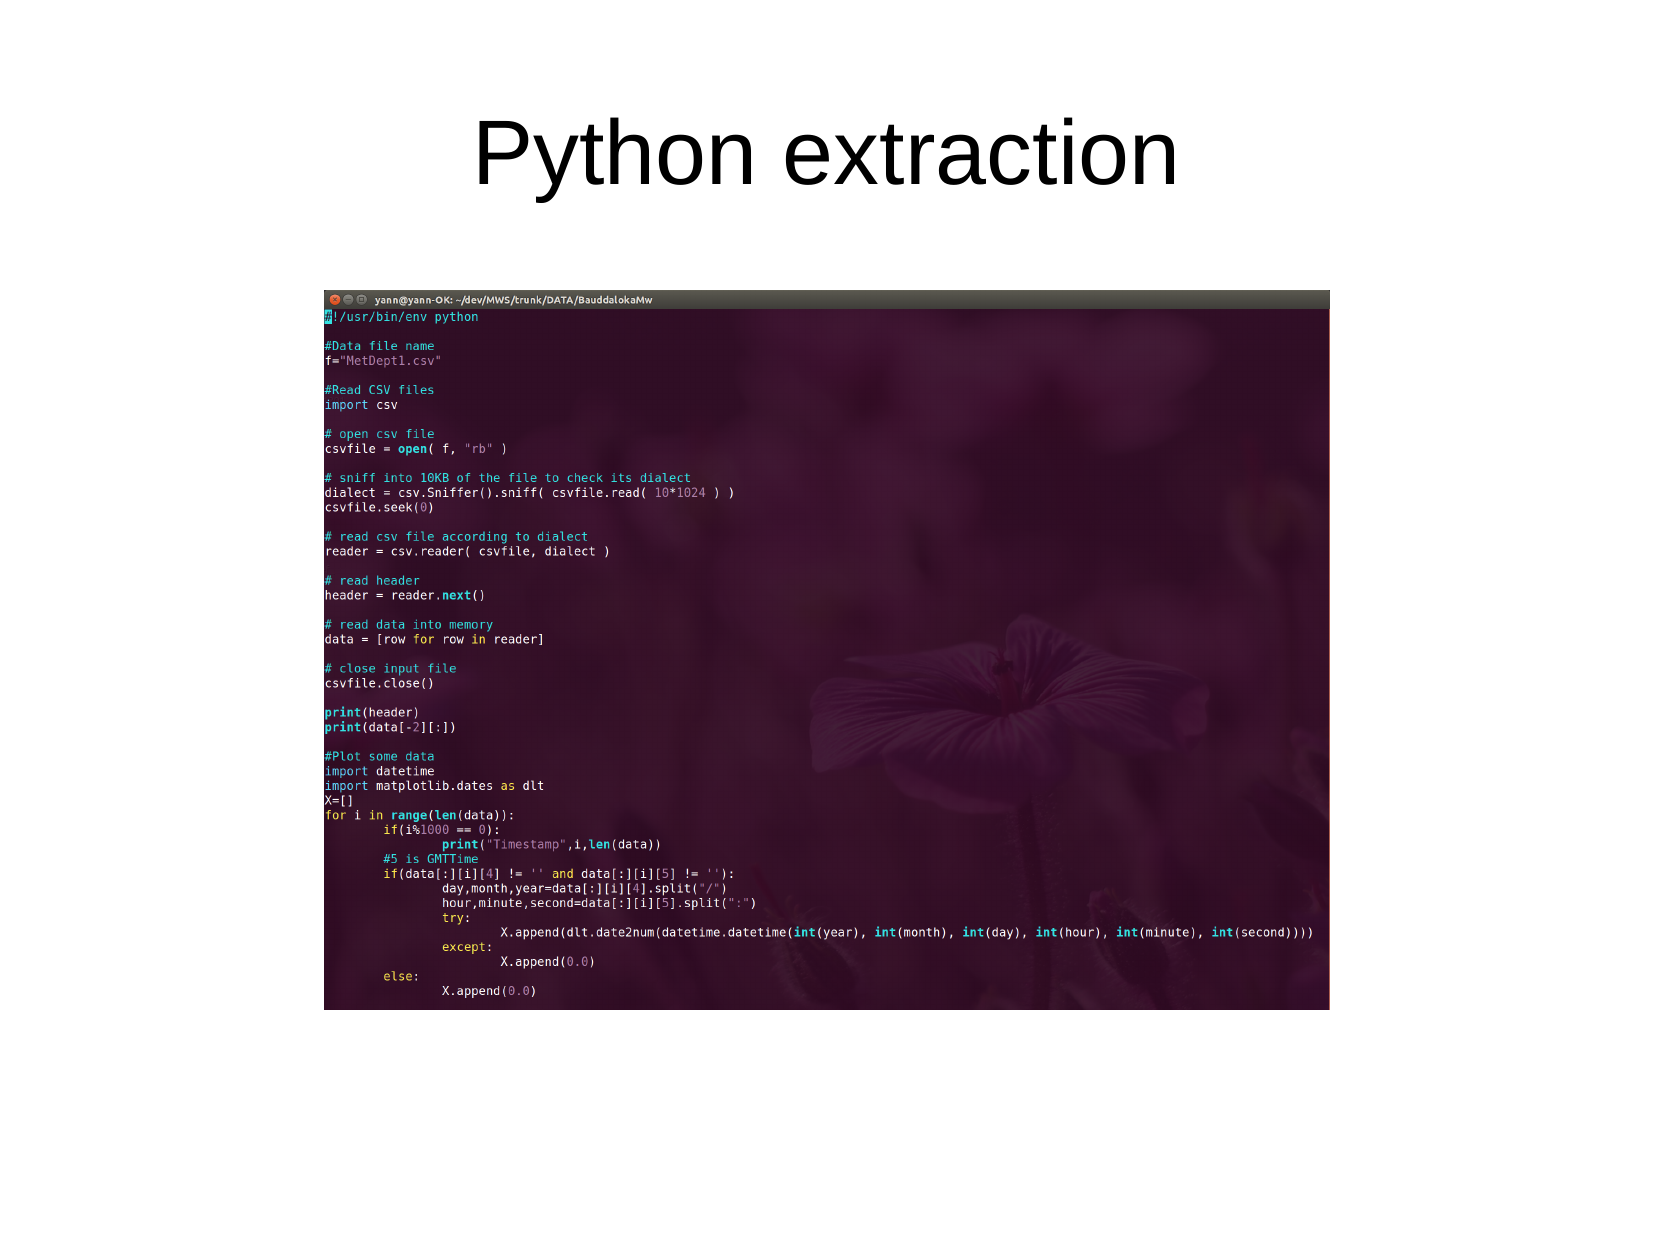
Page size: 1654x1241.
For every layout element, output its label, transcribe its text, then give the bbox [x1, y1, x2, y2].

title Python extraction [82, 49, 1571, 257]
picture [324, 290, 1330, 1010]
